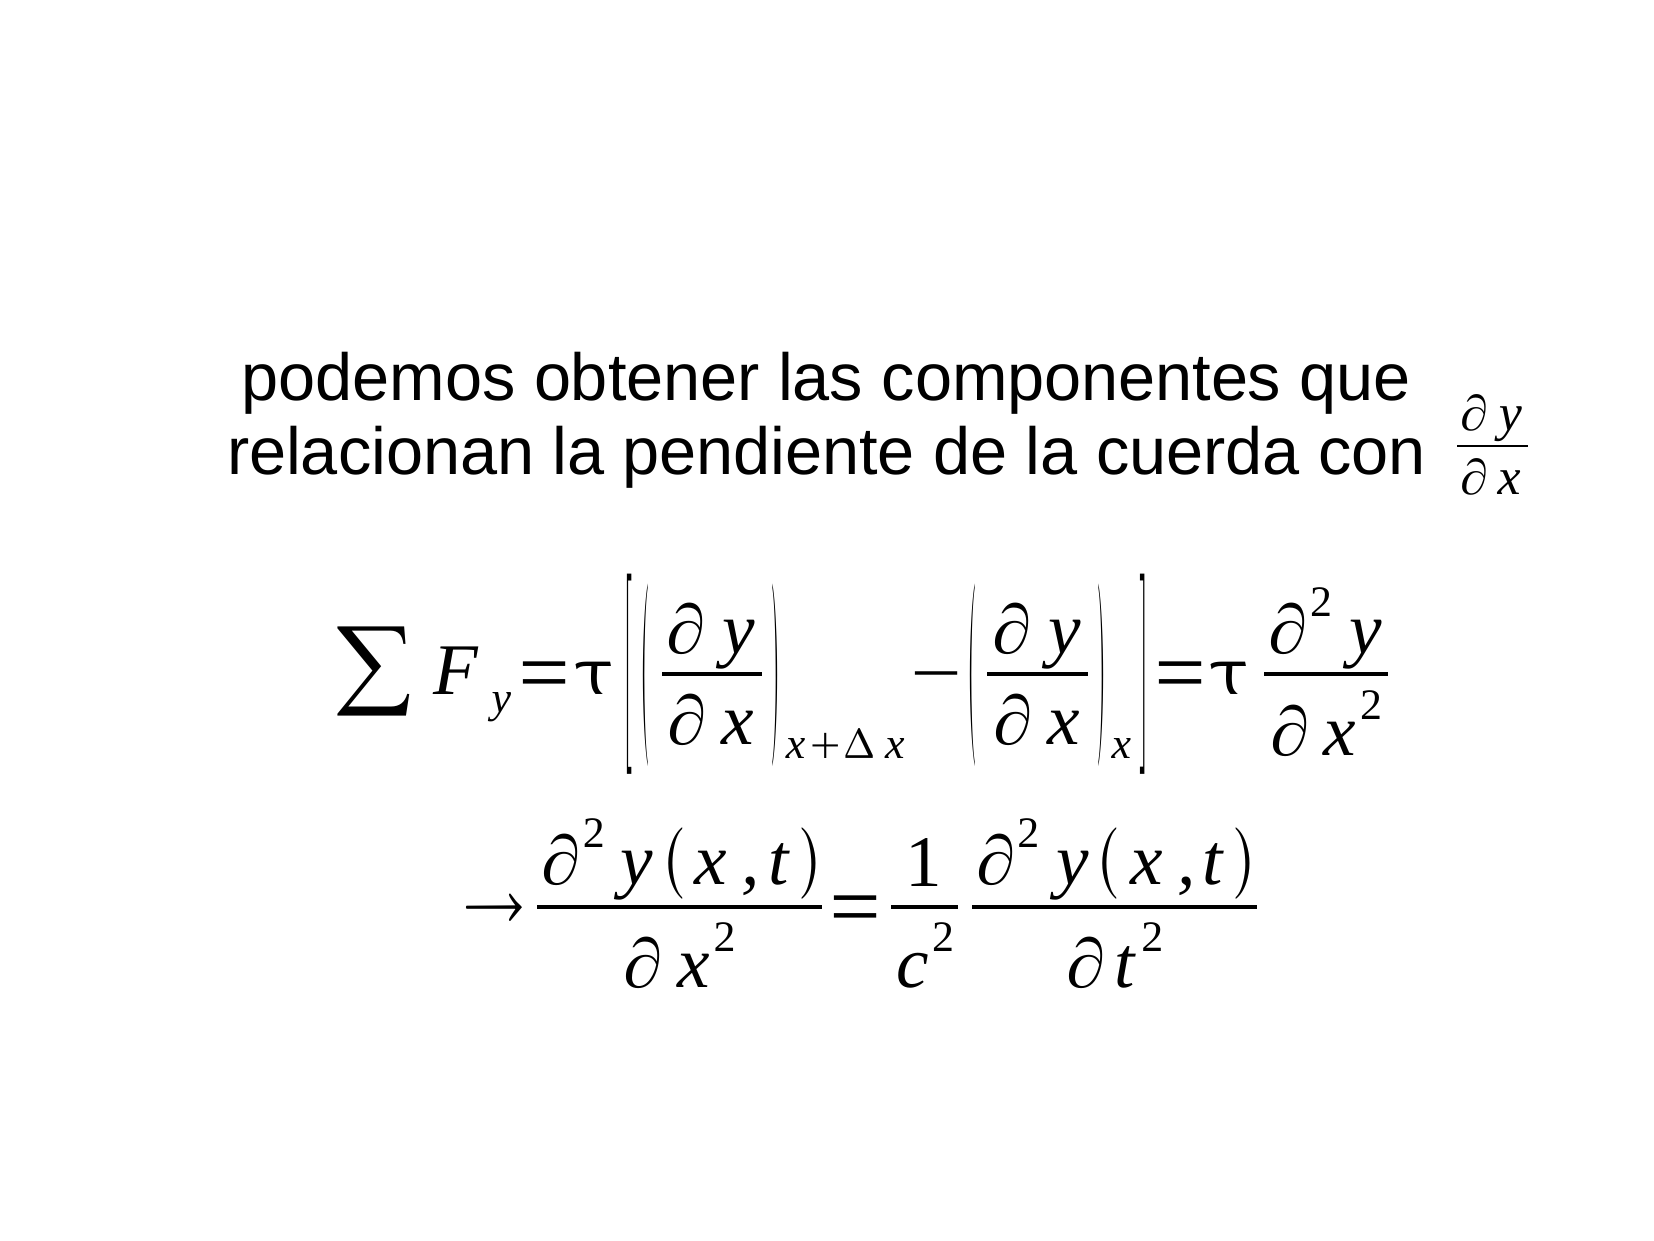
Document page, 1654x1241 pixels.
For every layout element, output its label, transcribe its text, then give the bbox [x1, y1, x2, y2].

subtitle podemos obtener las componentes que relacionan la pendiente de la cuerda con [82, 297, 1571, 532]
chart [324, 570, 1398, 1004]
chart [1447, 383, 1536, 507]
